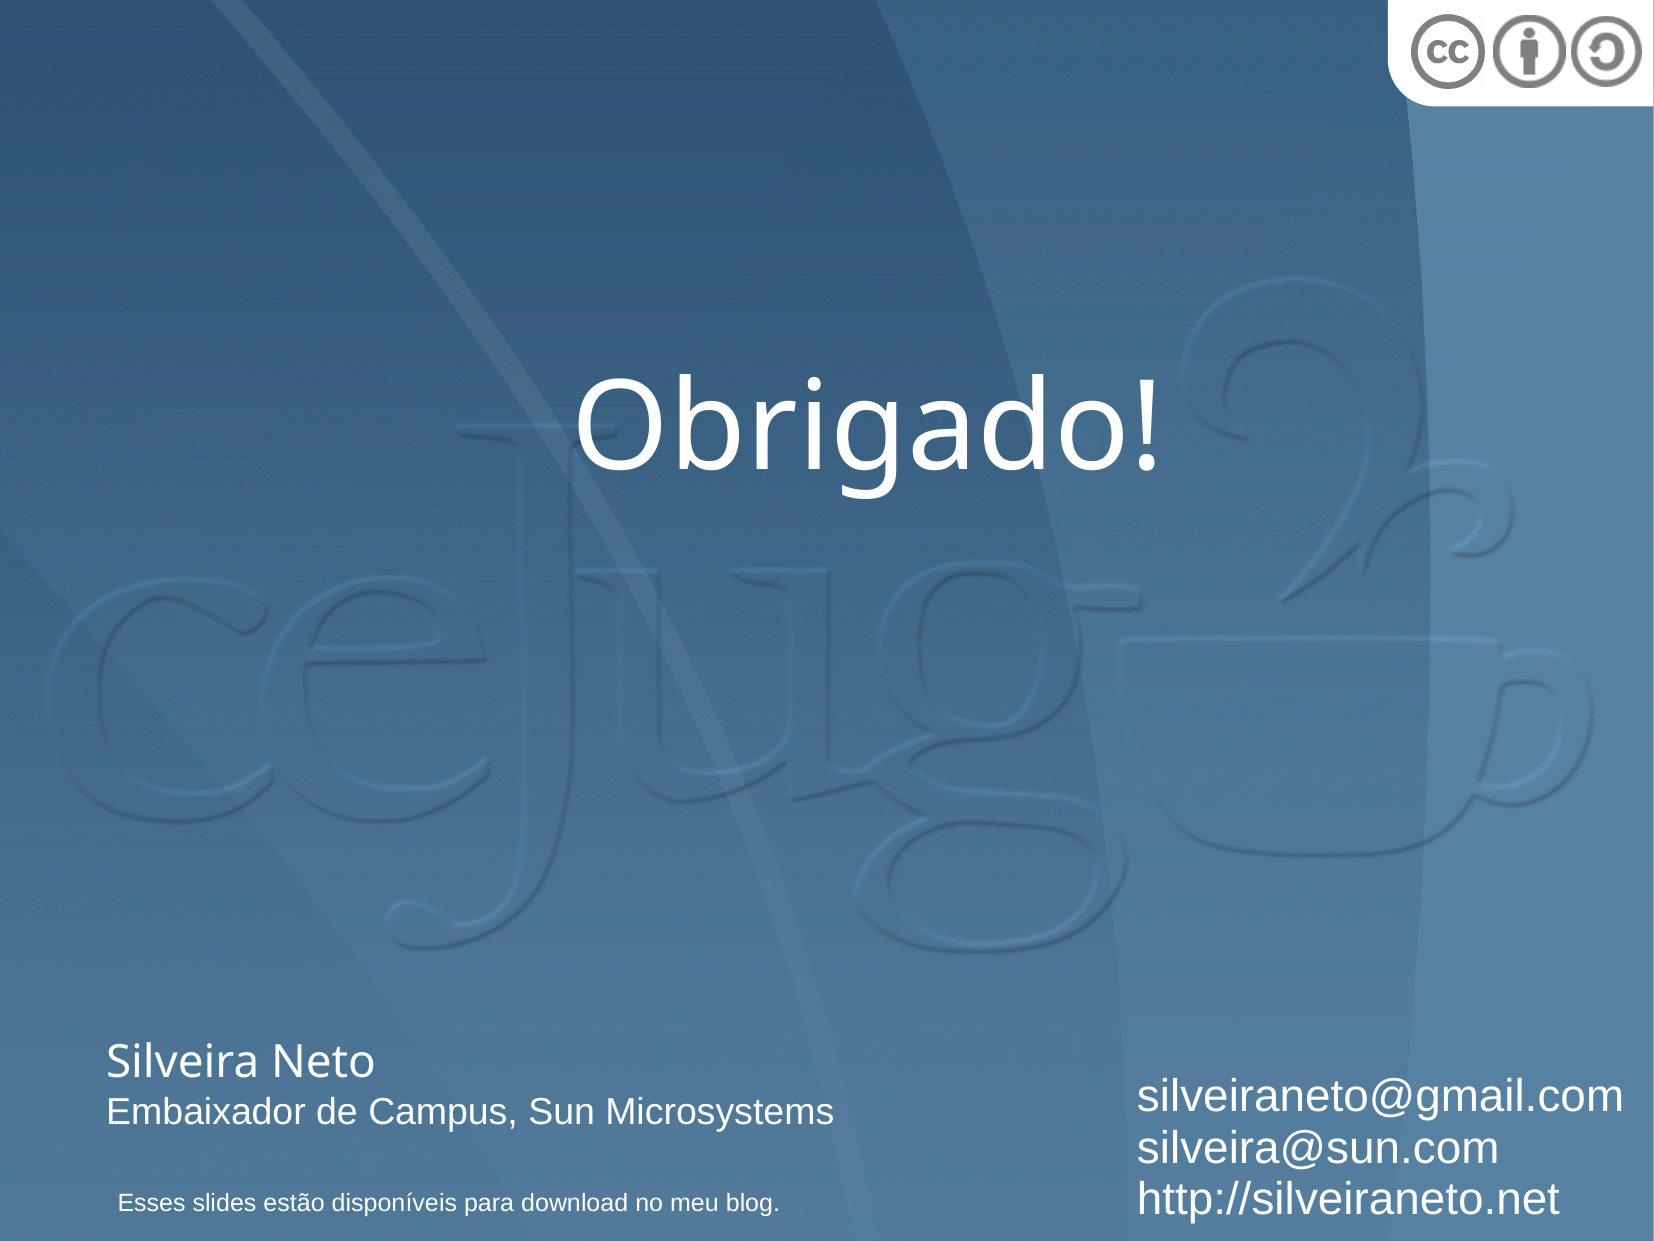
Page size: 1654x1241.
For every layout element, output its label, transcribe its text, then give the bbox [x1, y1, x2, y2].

text_box Esses slides estão disponíveis para download no meu blog. [102, 1181, 797, 1224]
picture [1411, 14, 1485, 89]
picture [1493, 15, 1566, 89]
text_box silveiraneto@gmail.com silveira@sun.com http://silveiraneto.net [1122, 1062, 1652, 1232]
text_box [1387, 0, 1654, 107]
picture [1571, 16, 1642, 87]
picture [0, 0, 1654, 1241]
title Silveira Neto Embaixador de Campus, Sun Microsystems [106, 1003, 875, 1158]
title Obrigado! [513, 324, 1223, 518]
